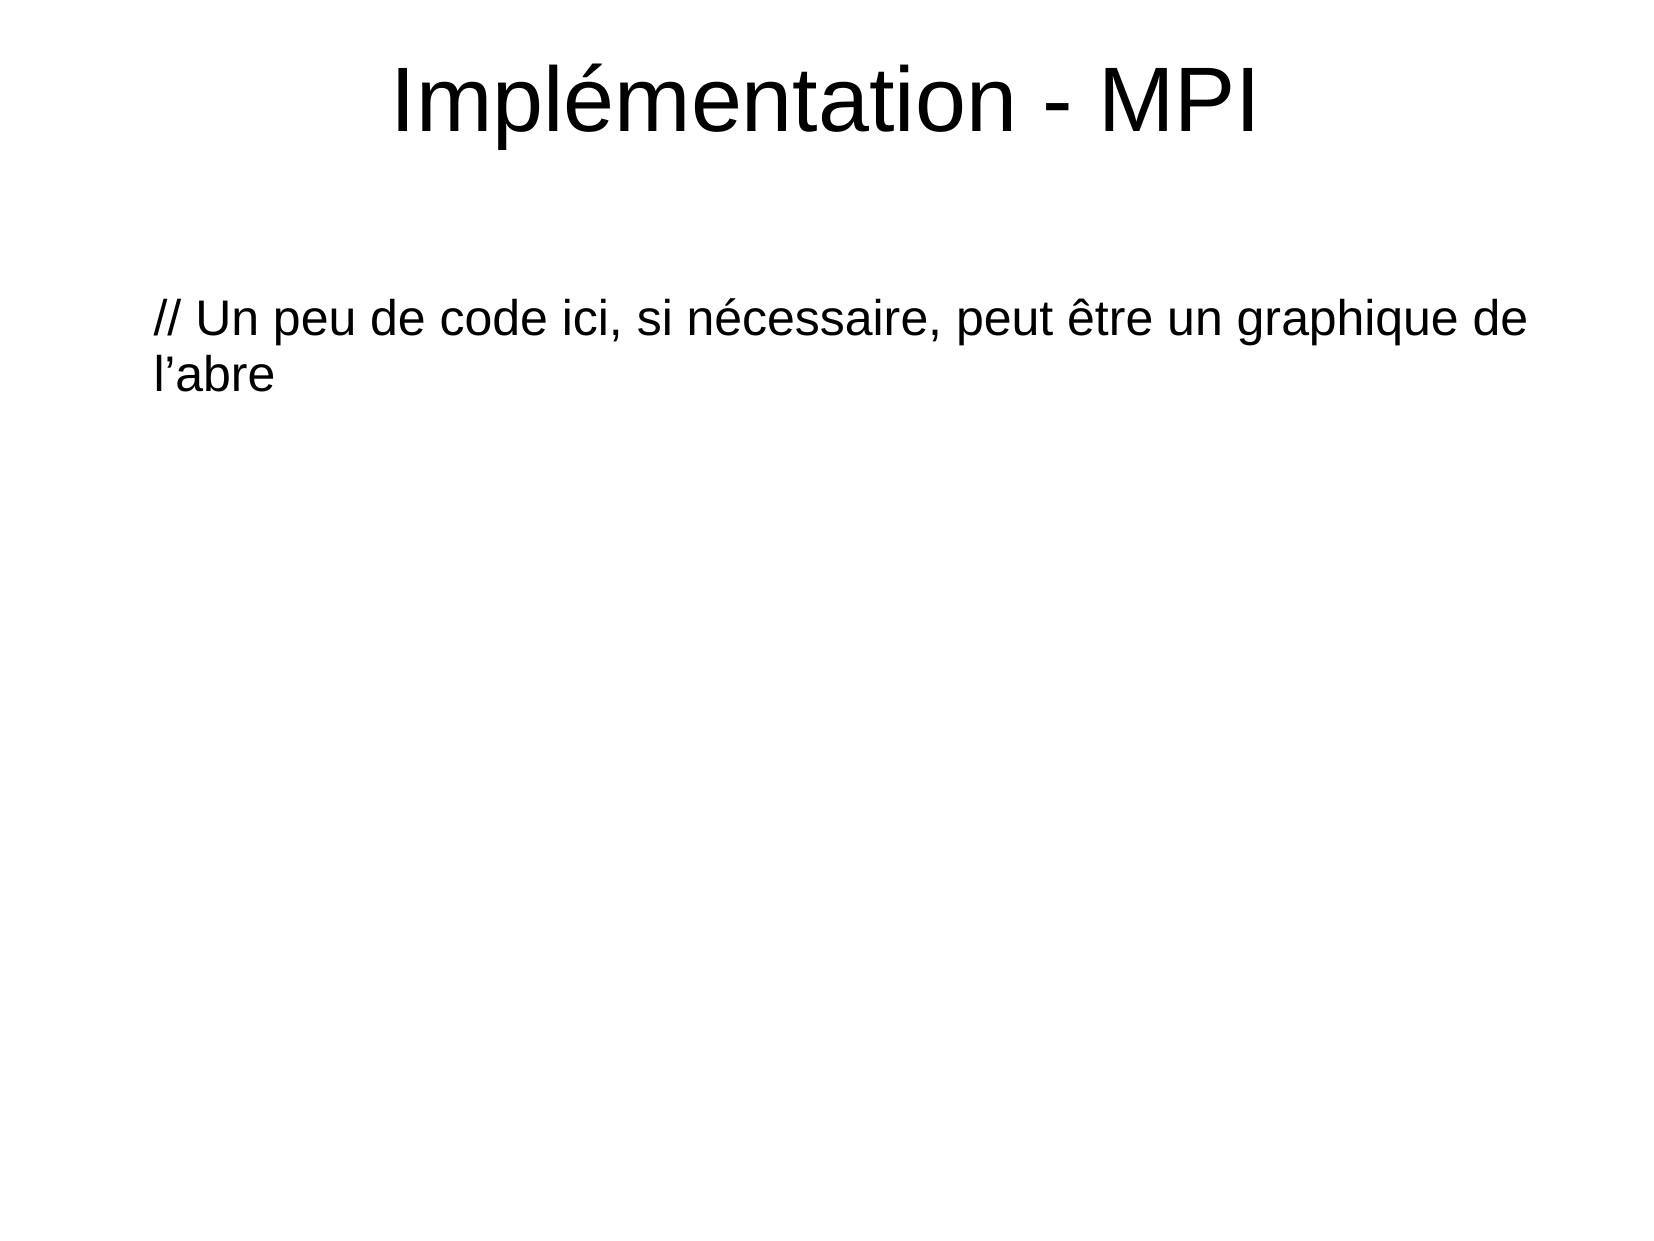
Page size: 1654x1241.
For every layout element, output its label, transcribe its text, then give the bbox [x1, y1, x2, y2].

title Implémentation - MPI [82, 0, 1571, 204]
list // Un peu de code ici, si nécessaire, peut être un graphique de l’abre [82, 290, 1571, 1010]
